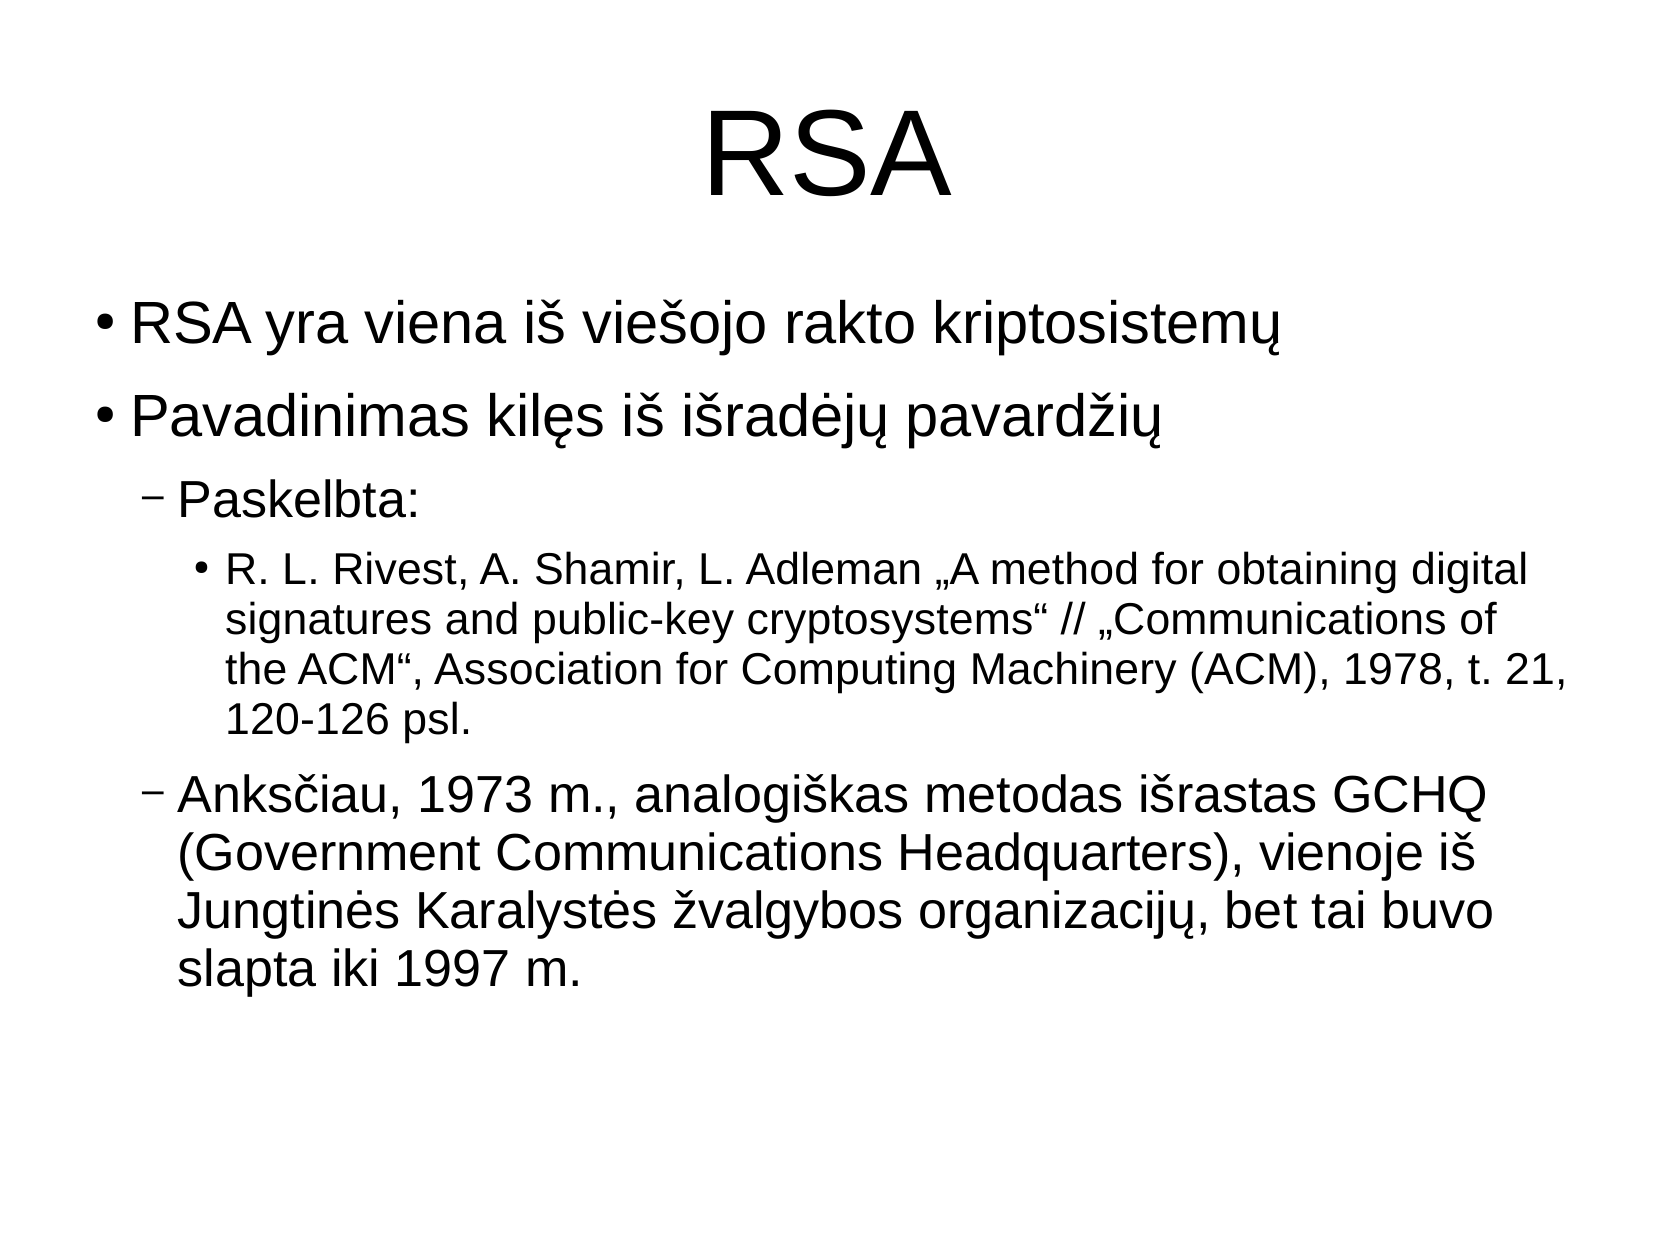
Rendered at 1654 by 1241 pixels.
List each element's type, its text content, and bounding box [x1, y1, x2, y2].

list RSA yra viena iš viešojo rakto kriptosistemų Pavadinimas kilęs iš išradėjų pavardžių Paskelbta: R. L. Rivest, A. Shamir, L. Adleman „A method for obtaining digital signatures and public-key cryptosystems“ // „Communications of the ACM“, Association for Computing Machinery (ACM), 1978, t. 21, 120-126 psl. Anksčiau, 1973 m., analogiškas metodas išrastas GCHQ (Government Communications Headquarters), vienoje iš Jungtinės Karalystės žvalgybos organizacijų, bet tai buvo slapta iki 1997 m. [82, 290, 1571, 1010]
title RSA [82, 49, 1571, 257]
